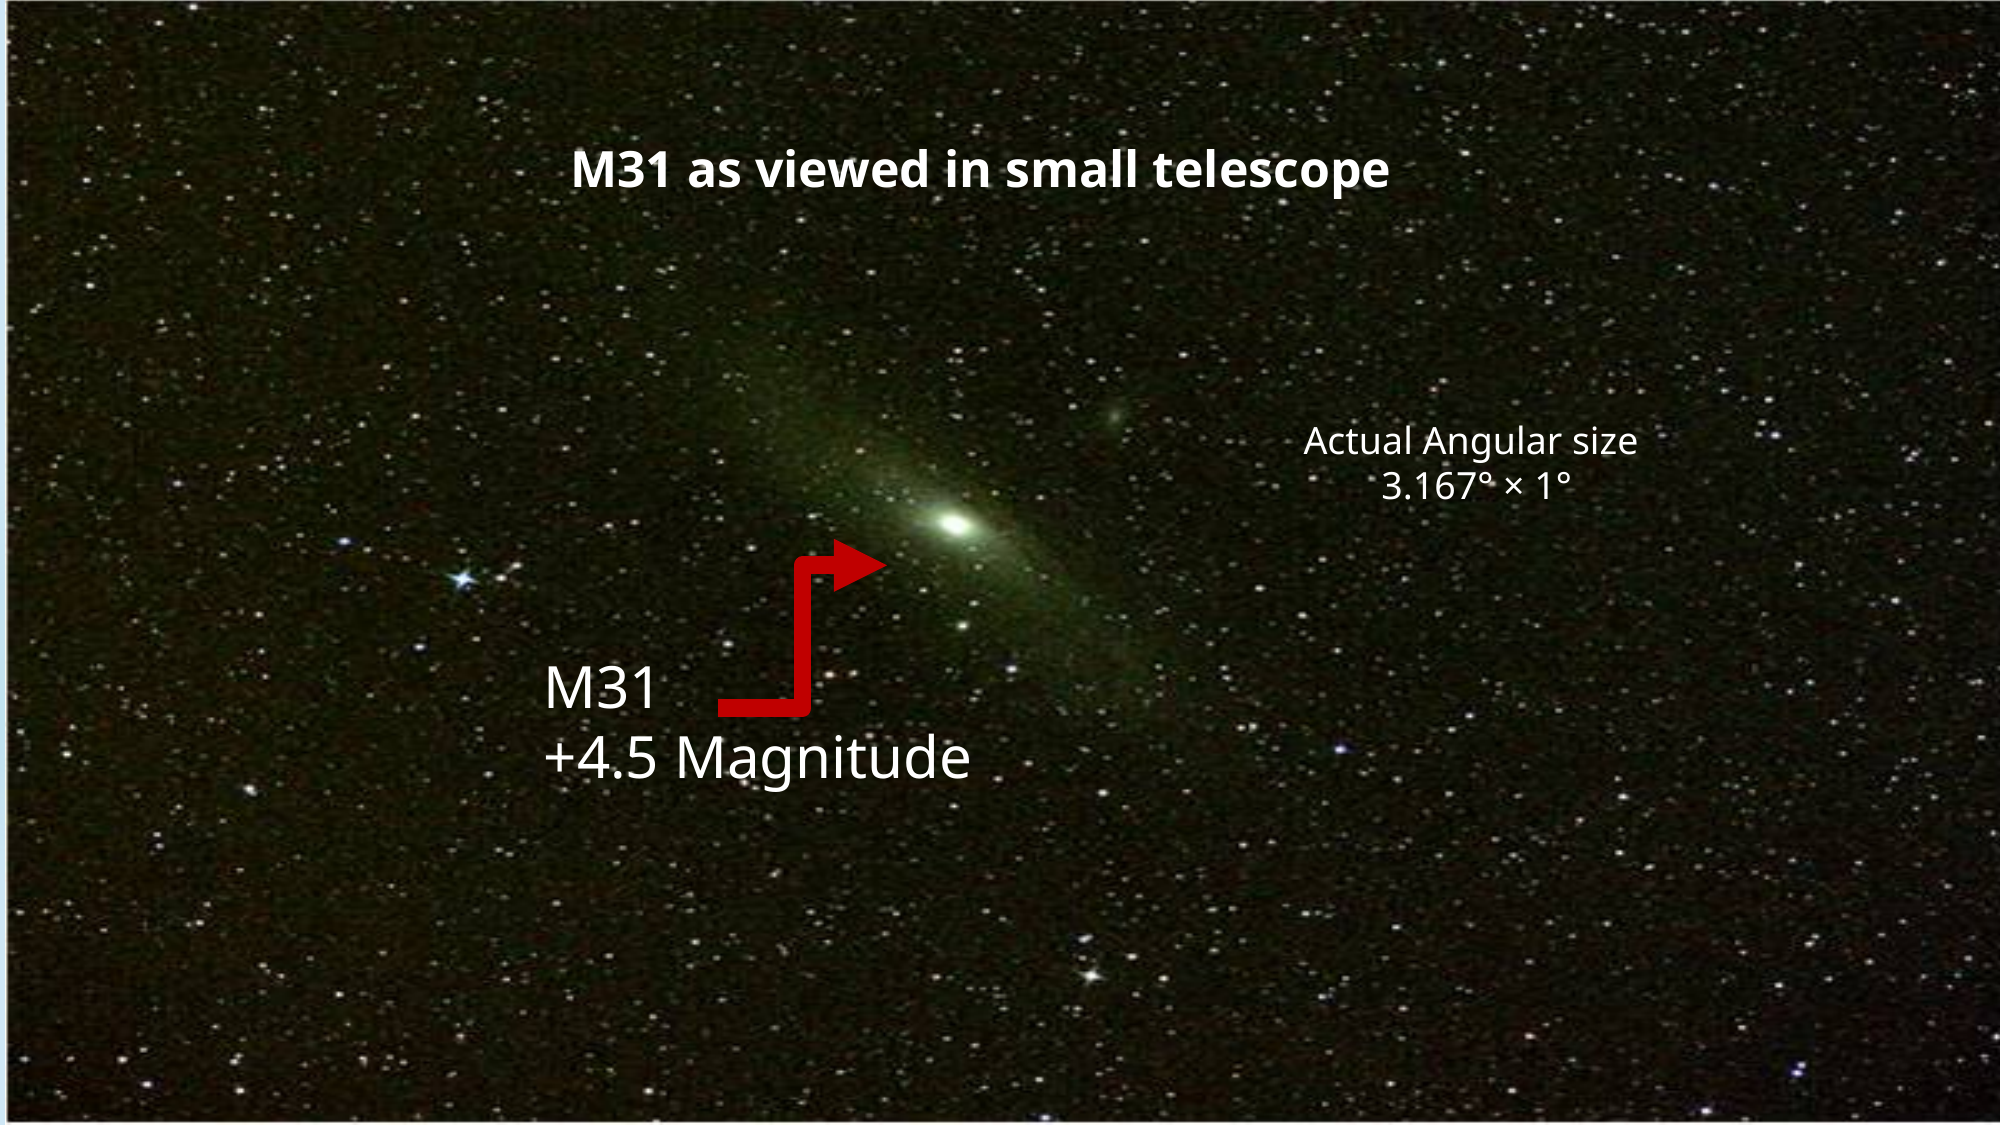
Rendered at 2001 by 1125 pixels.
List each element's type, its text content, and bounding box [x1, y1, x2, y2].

picture [0, 0, 2000, 1125]
text_box Actual Angular size 3.167° × 1° [1288, 409, 1790, 515]
text_box M31 +4.5 Magnitude [529, 643, 1000, 799]
text_box M31 as viewed in small telescope [555, 130, 1539, 205]
